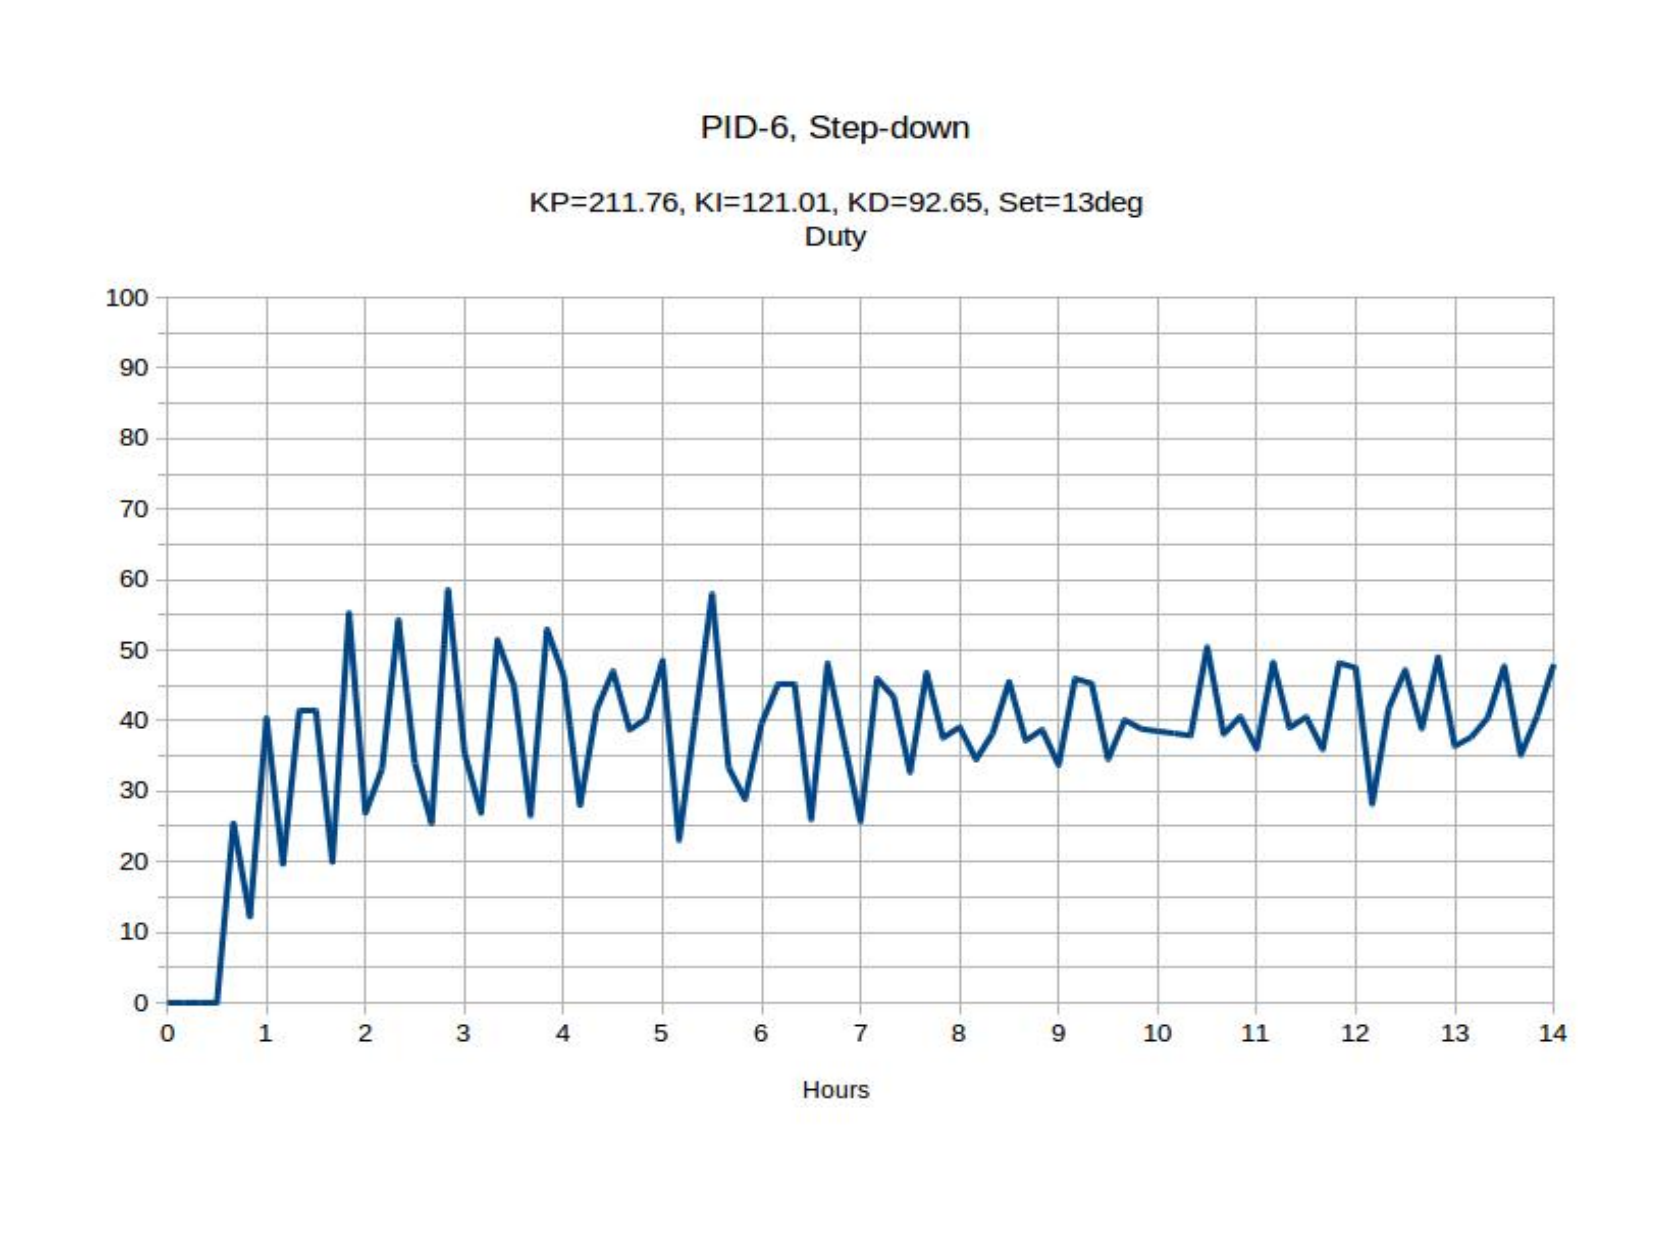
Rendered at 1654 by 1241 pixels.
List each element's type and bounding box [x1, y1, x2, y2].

picture [75, 67, 1598, 1141]
